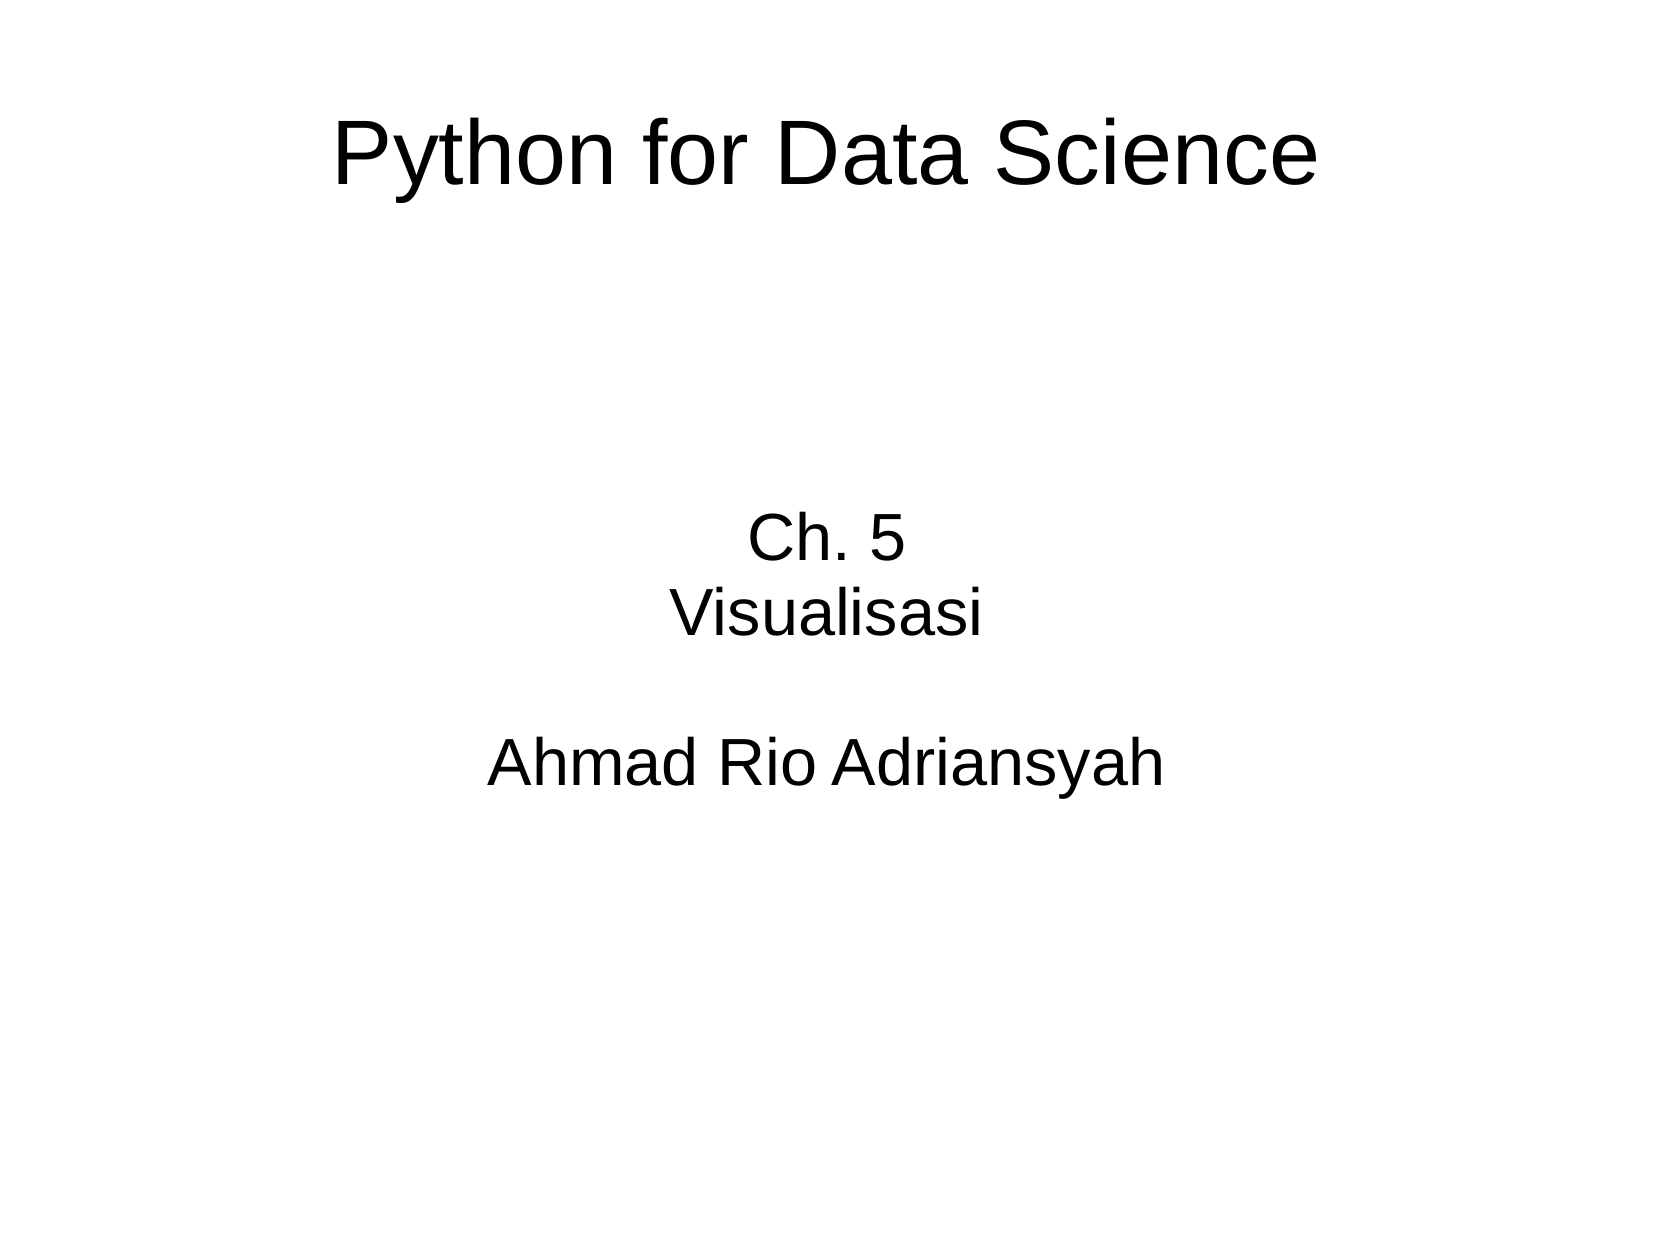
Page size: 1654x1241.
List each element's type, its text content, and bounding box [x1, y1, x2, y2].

title Python for Data Science [82, 49, 1571, 257]
subtitle Ch. 5 Visualisasi Ahmad Rio Adriansyah [82, 290, 1571, 1010]
